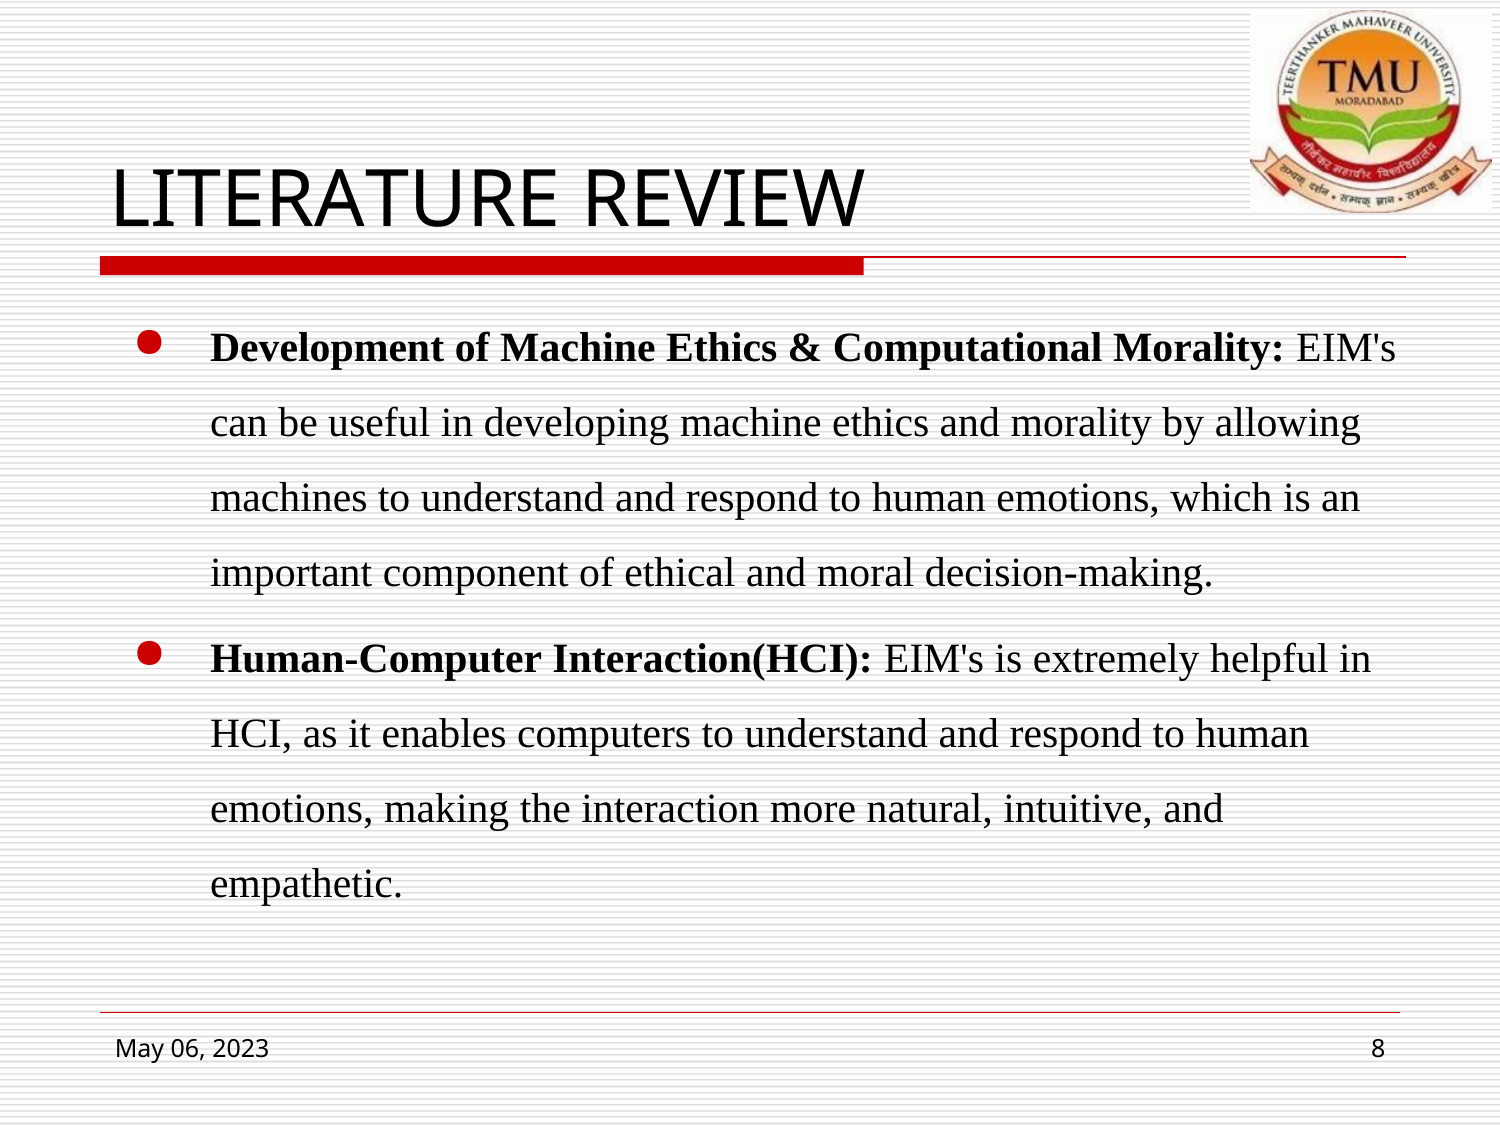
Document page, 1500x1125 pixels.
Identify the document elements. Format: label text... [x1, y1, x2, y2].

text_box May 06, 2023 [99, 1024, 426, 1103]
title LITERATURE REVIEW [94, 50, 1407, 250]
picture [0, 0, 1500, 1125]
text_box <number> [1074, 1024, 1401, 1103]
list Development of Machine Ethics & Computational Morality: EIM's can be useful in developing machine ethics and morality by allowing machines to understand and respond to human emotions, which is an important component of ethical and moral decision-making. Human-Computer Interaction(HCI): EIM's is extremely helpful in HCI, as it enables computers to understand and respond to human emotions, making the interaction more natural, intuitive, and empathetic. [117, 287, 1426, 1038]
